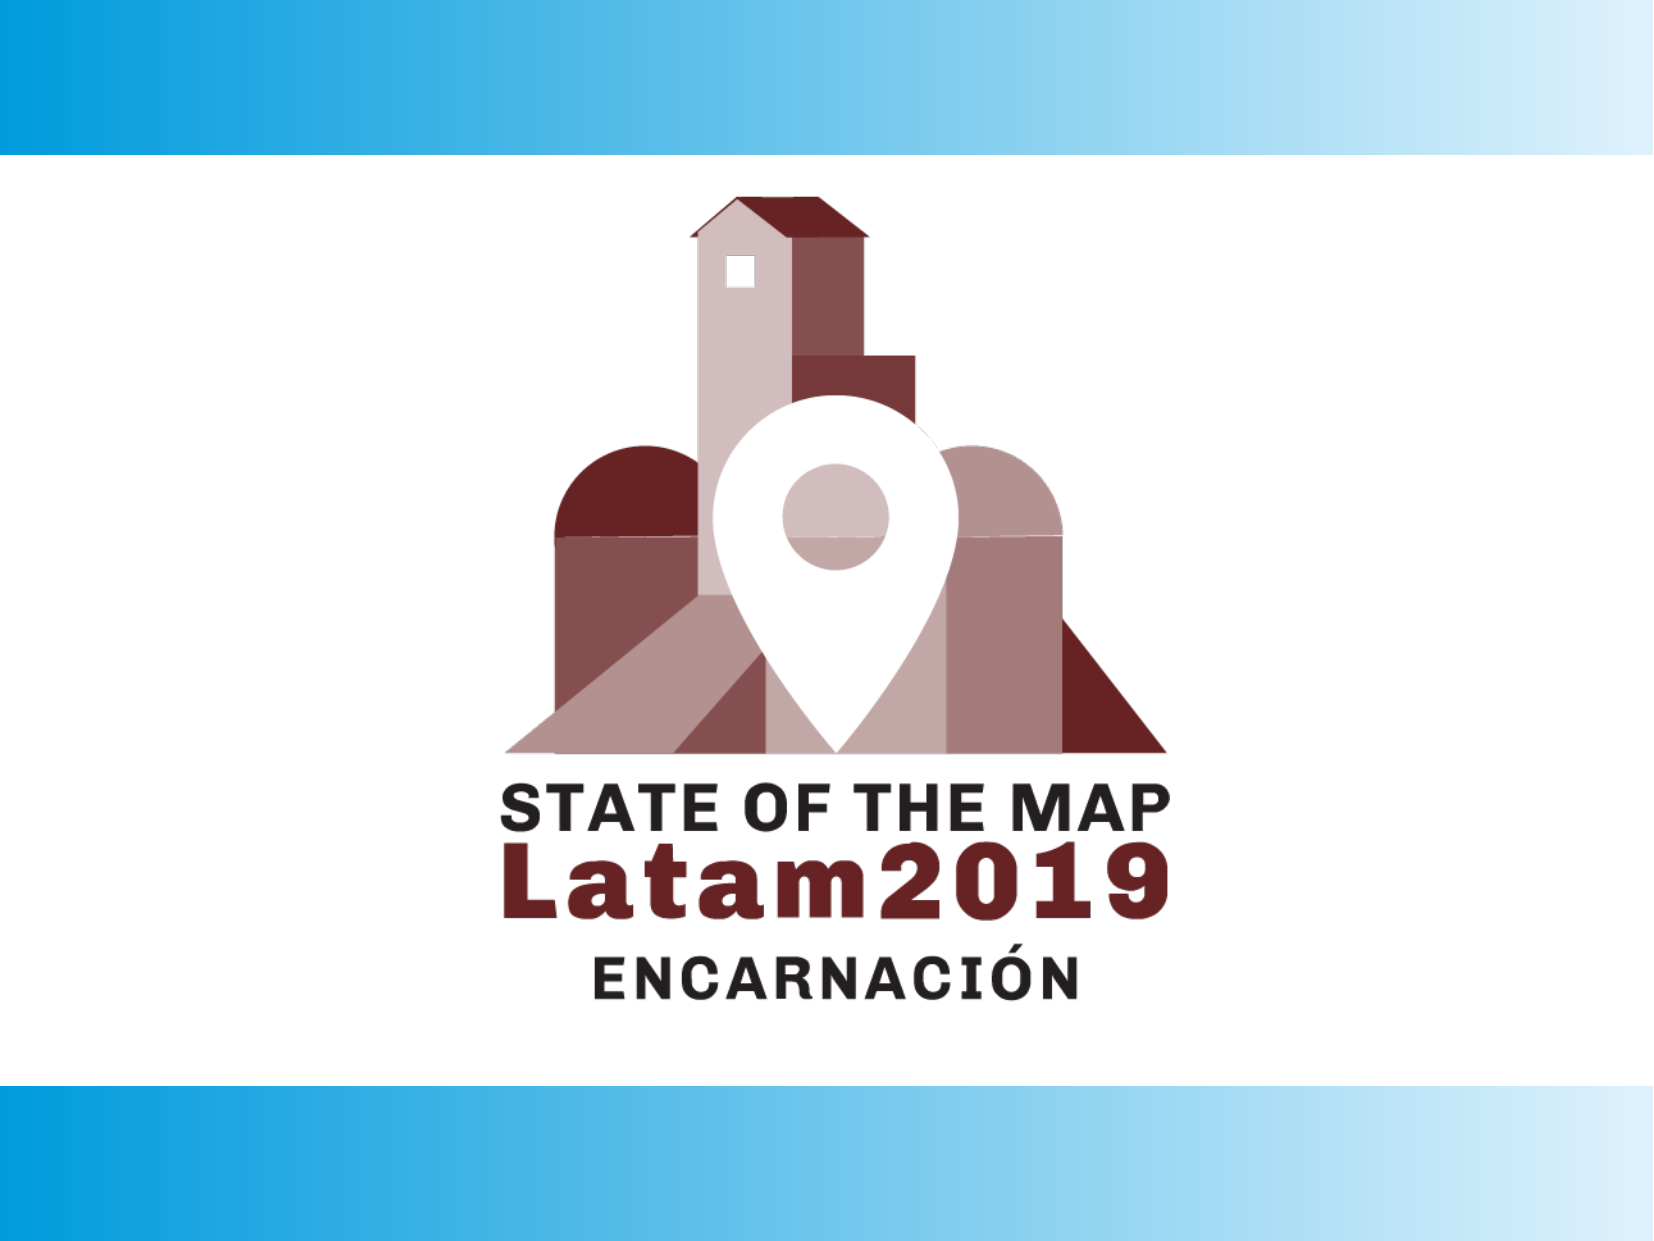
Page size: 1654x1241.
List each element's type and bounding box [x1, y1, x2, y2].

picture [495, 188, 1170, 1004]
